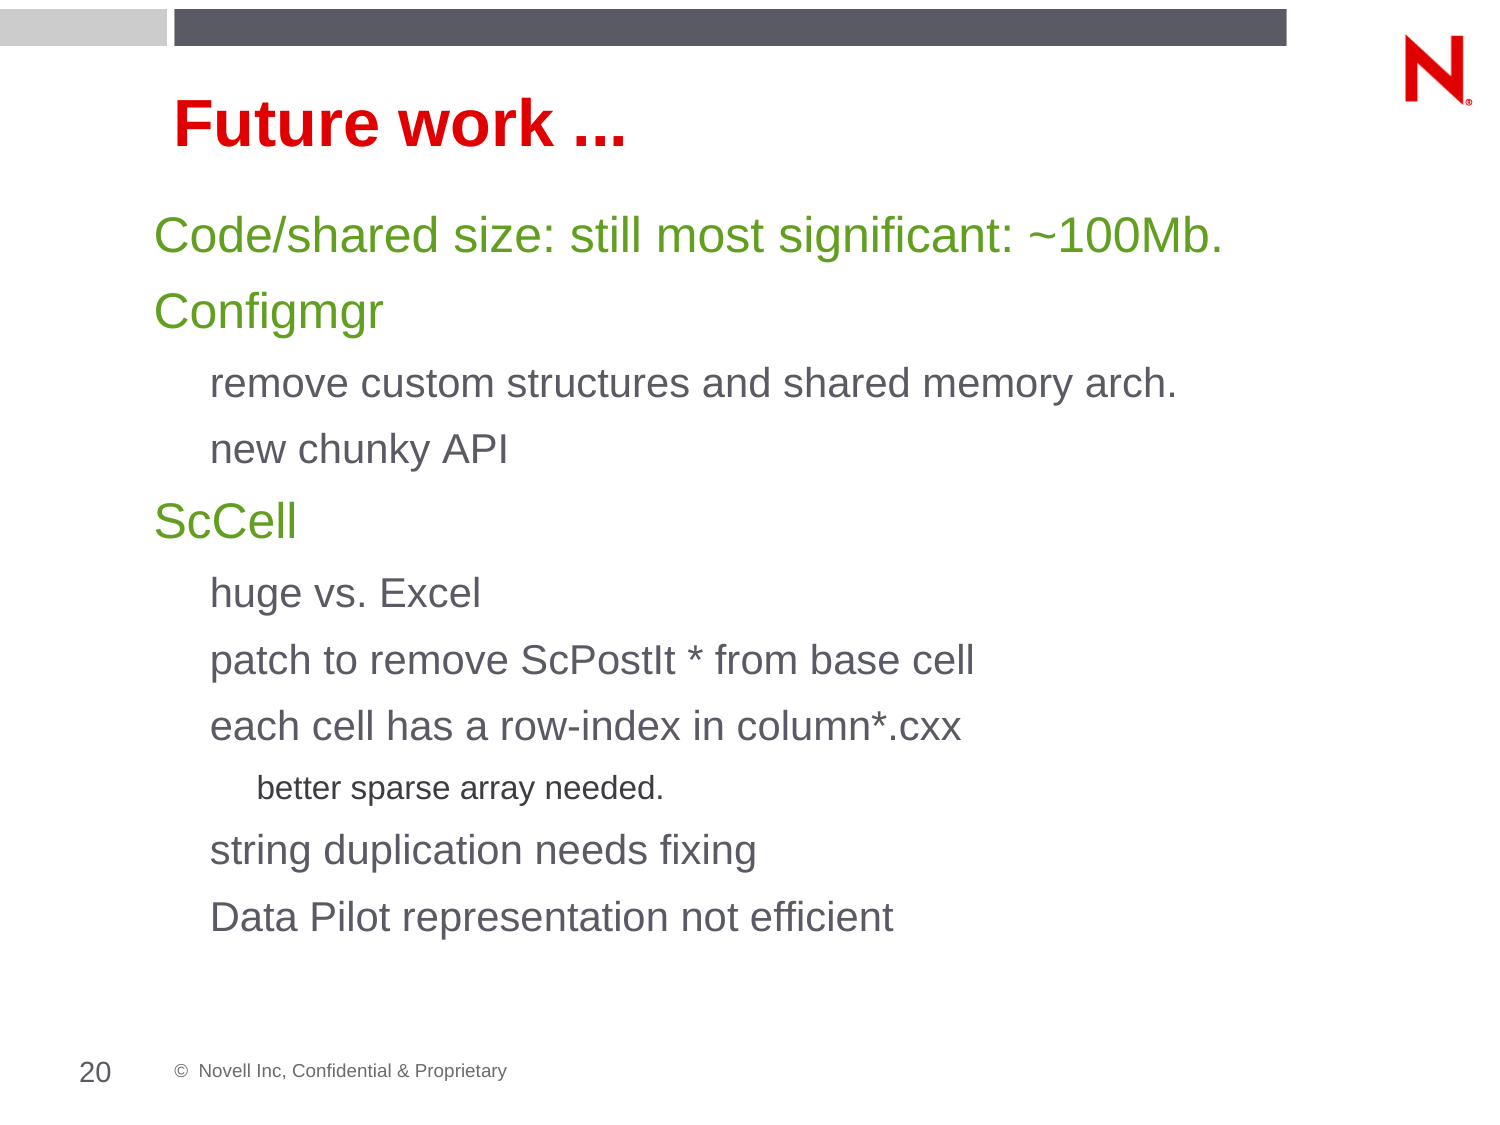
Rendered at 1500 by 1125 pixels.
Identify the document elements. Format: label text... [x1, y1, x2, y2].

title Future work ... [173, 41, 1395, 205]
list Code/shared size: still most significant: ~100Mb. Configmgr remove custom structures and shared memory arch. new chunky API ScCell huge vs. Excel patch to remove ScPostIt * from base cell each cell has a row-index in column*.cxx better sparse array needed. string duplication needs fixing Data Pilot representation not efficient [153, 204, 1394, 935]
picture [1403, 32, 1473, 107]
